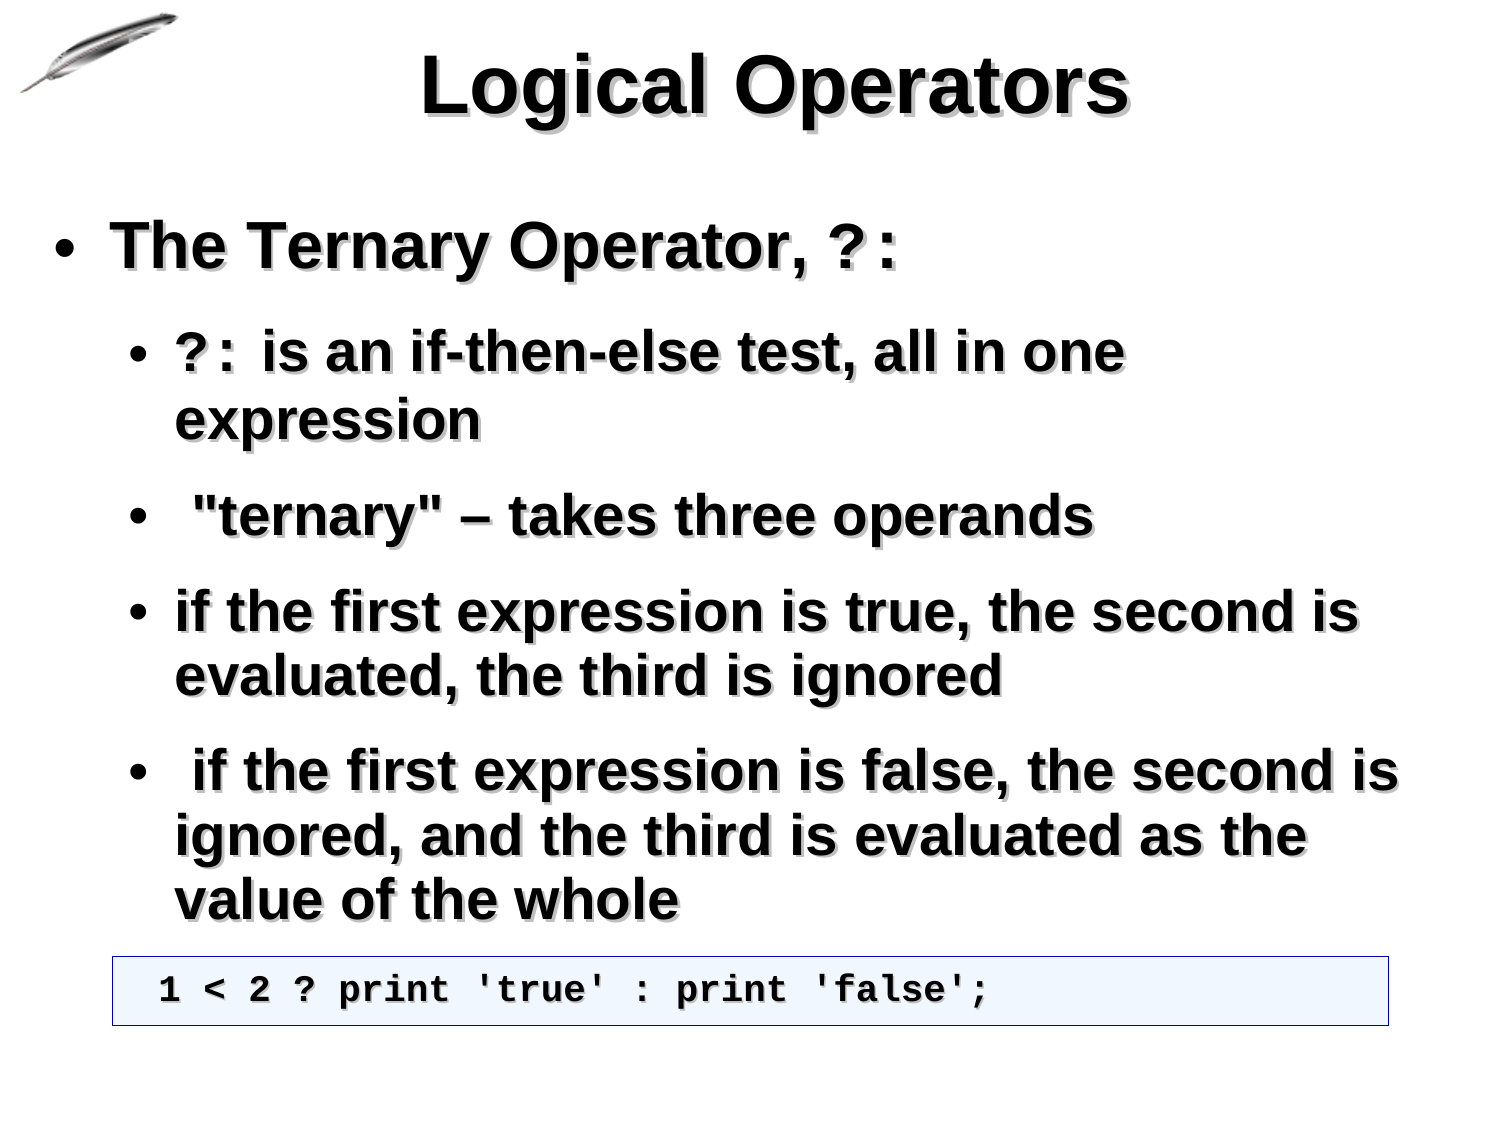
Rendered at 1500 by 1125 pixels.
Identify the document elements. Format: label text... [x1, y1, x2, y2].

list The Ternary Operator, ?: ?: is an if-then-else test, all in one expression "ternary" – takes three operands if the first expression is true, the second is evaluated, the third is ignored if the first expression is false, the second is ignored, and the third is evaluated as the value of the whole [53, 207, 1447, 1084]
text_box 1 < 2 ? print 'true' : print 'false'; [112, 956, 1389, 1025]
title Logical Operators [419, 0, 1459, 179]
picture [16, 11, 184, 95]
